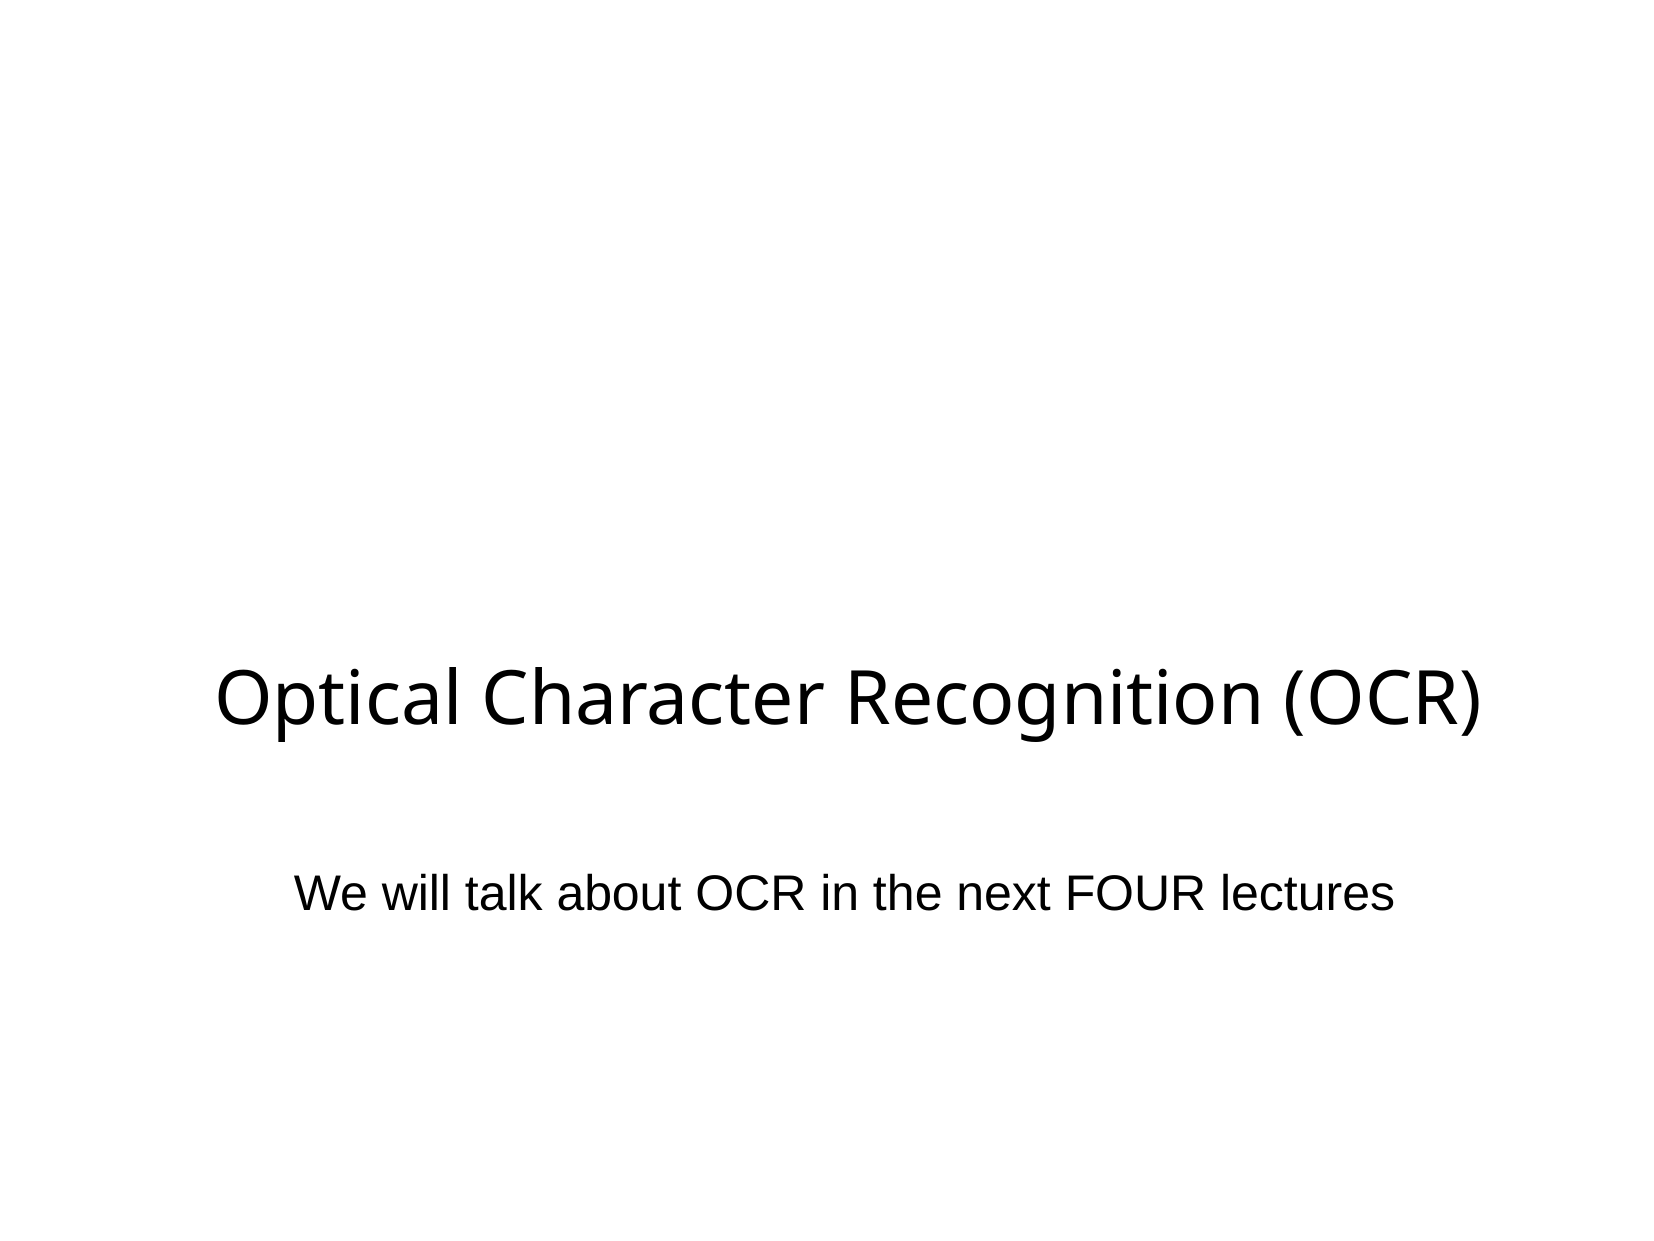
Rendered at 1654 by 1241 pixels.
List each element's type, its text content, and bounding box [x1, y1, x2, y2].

text_box We will talk about OCR in the next FOUR lectures [279, 858, 1411, 929]
list Optical Character Recognition (OCR) [25, 233, 1654, 1158]
